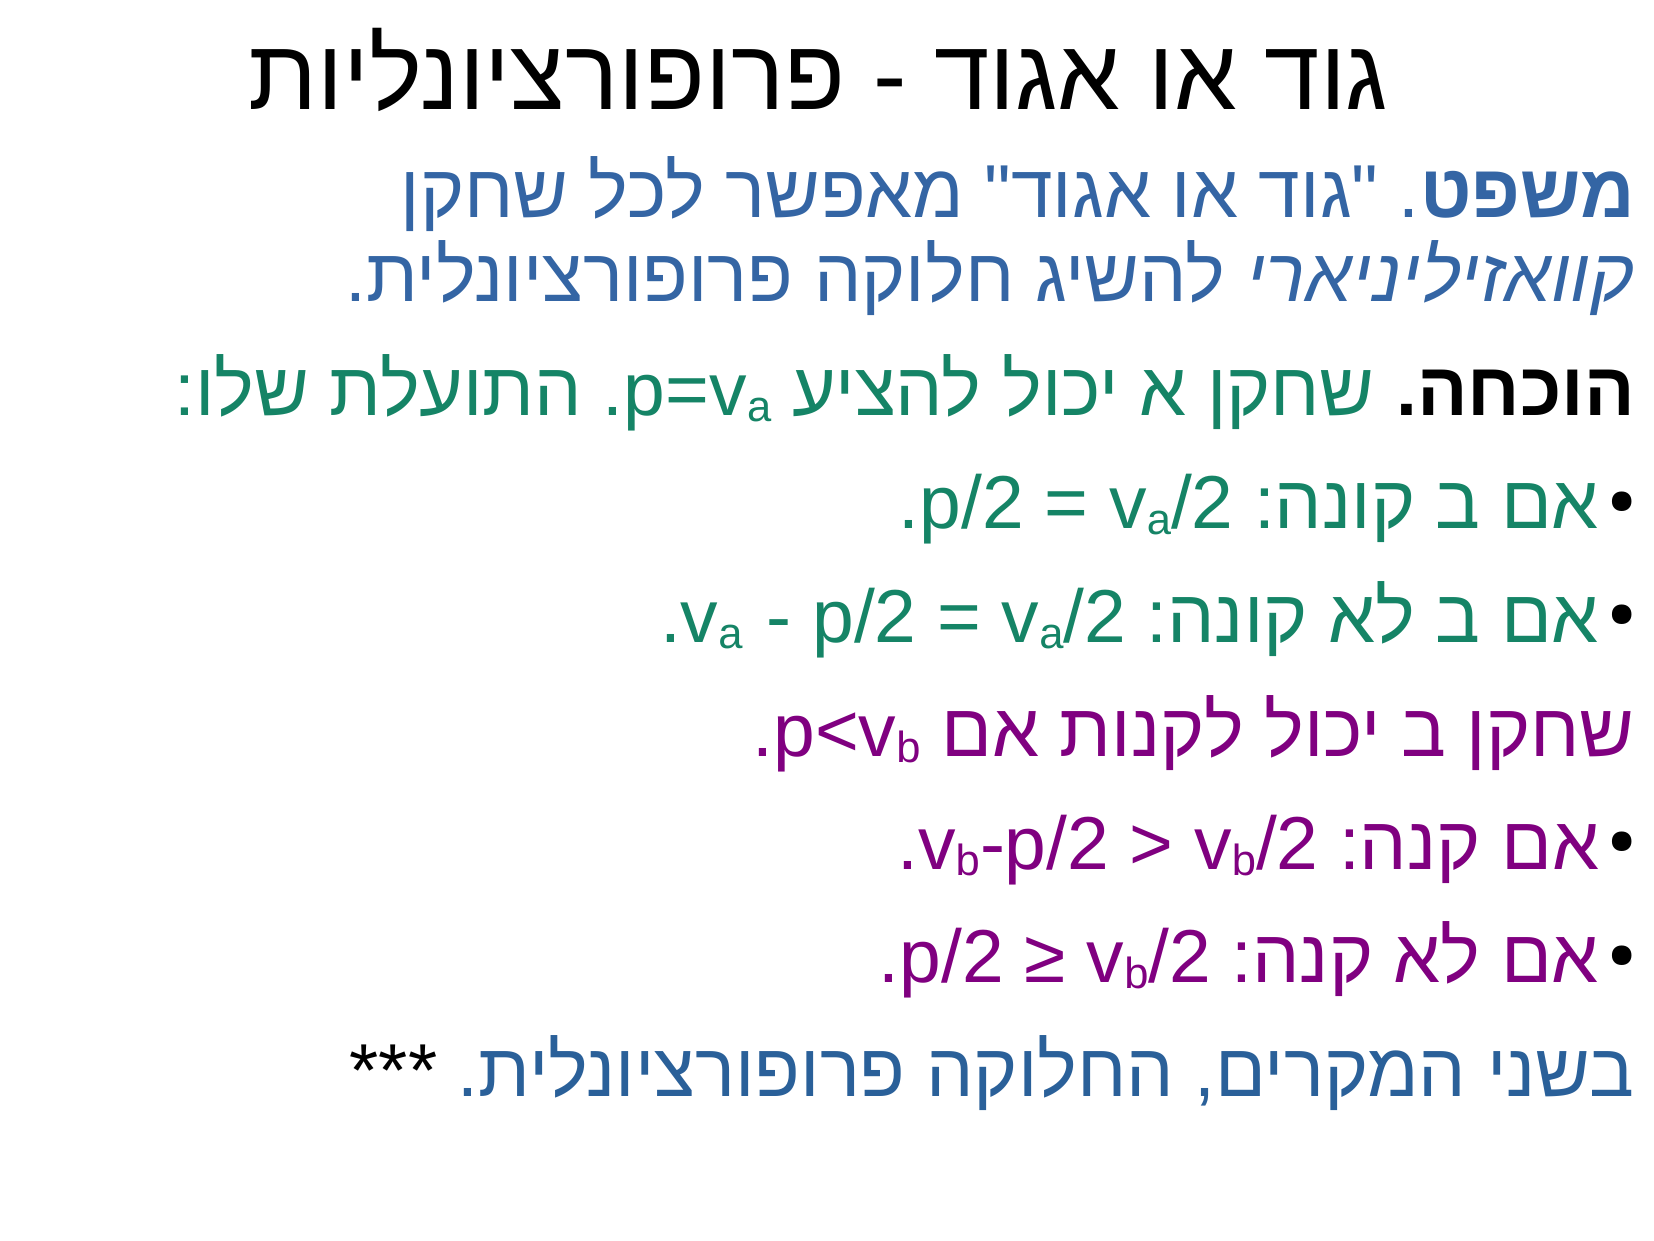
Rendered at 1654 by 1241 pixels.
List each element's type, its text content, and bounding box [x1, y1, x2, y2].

title גוד או אגוד - פרופורציונליות [0, 0, 1654, 151]
list משפט. "גוד או אגוד" מאפשר לכל שחקן קוואזיליניארי להשיג חלוקה פרופורציונלית. הוכחה. שחקן א יכול להציע p=va. התועלת שלו: אם ב קונה: p/2 = va/2. אם ב לא קונה: va - p/2 = va/2. שחקן ב יכול לקנות אם p<vb. אם קנה: vb-p/2 > vb/2. אם לא קנה: p/2 ≥ vb/2. בשני המקרים, החלוקה פרופורציונלית. *** [15, 151, 1636, 1195]
